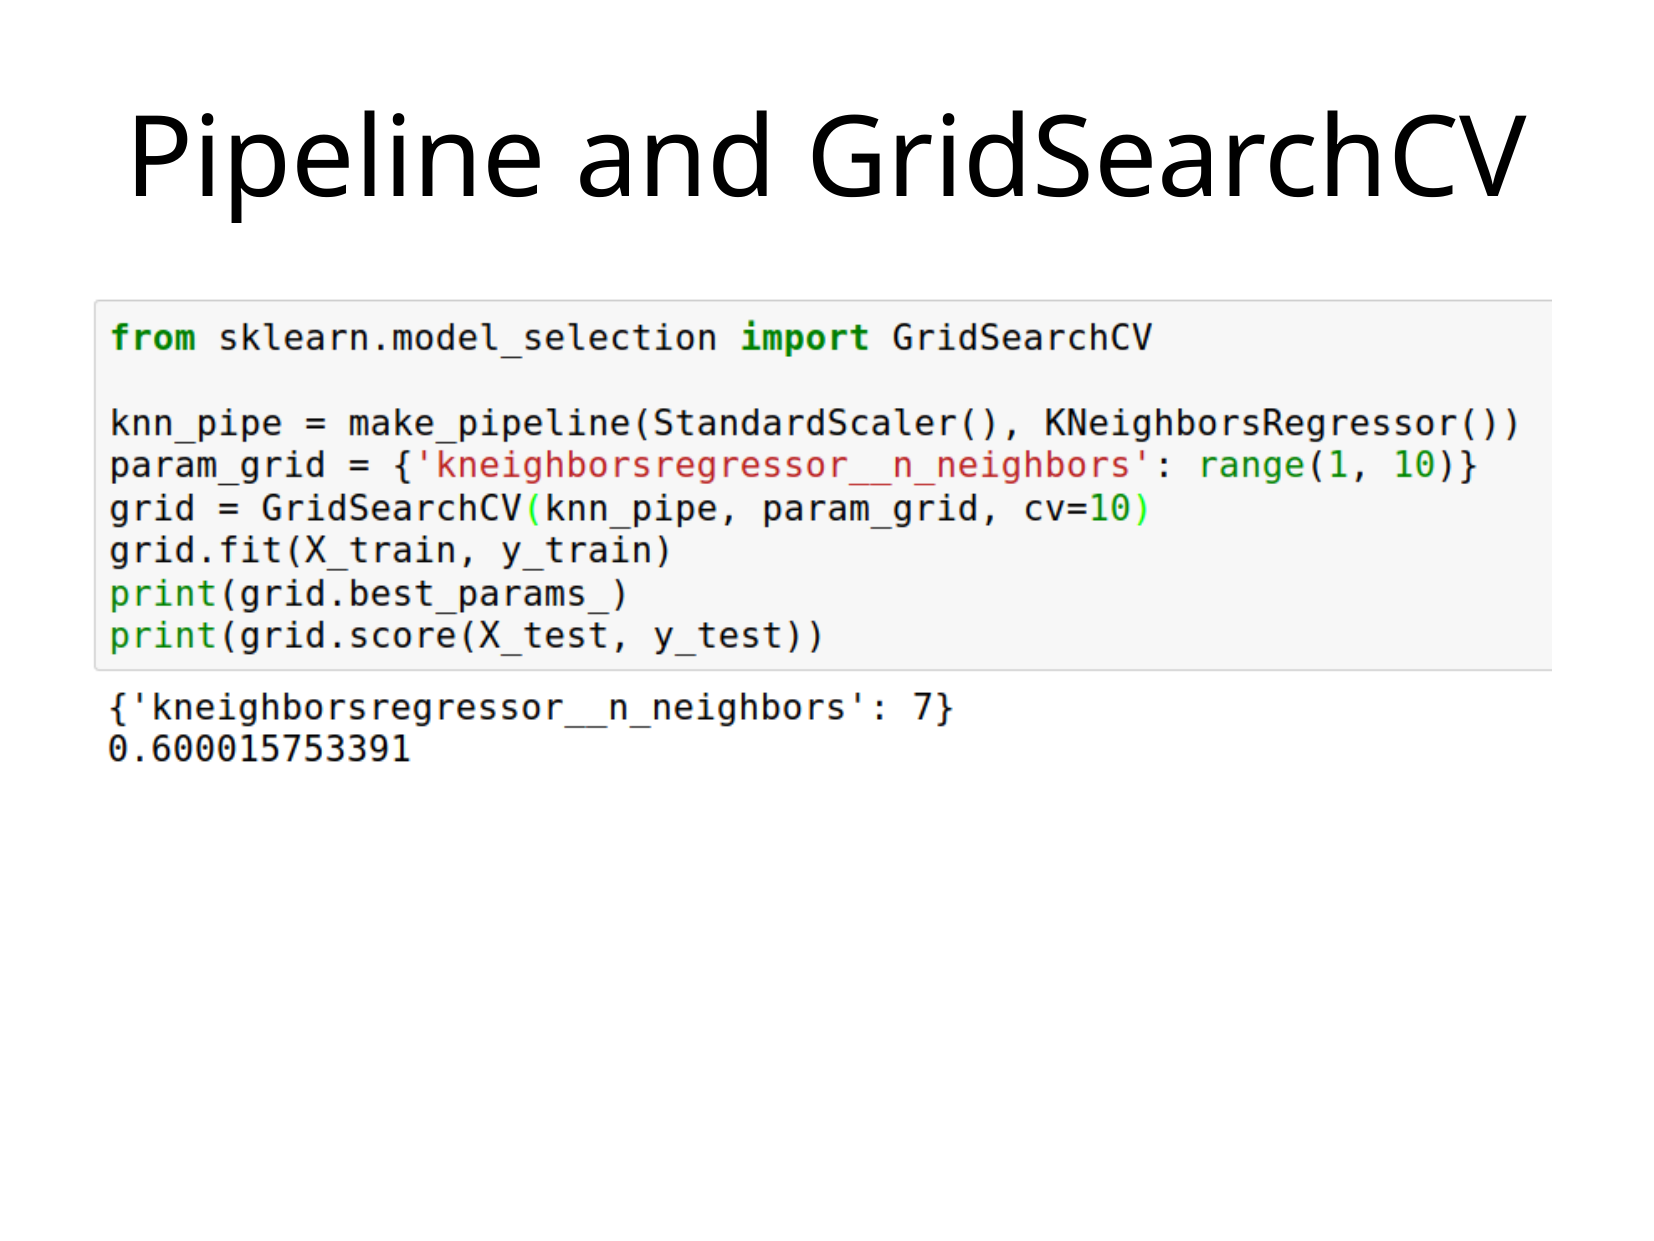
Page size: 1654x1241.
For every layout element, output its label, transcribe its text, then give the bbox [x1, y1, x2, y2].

picture [81, 290, 1552, 781]
title Pipeline and GridSearchCV [82, 49, 1571, 257]
